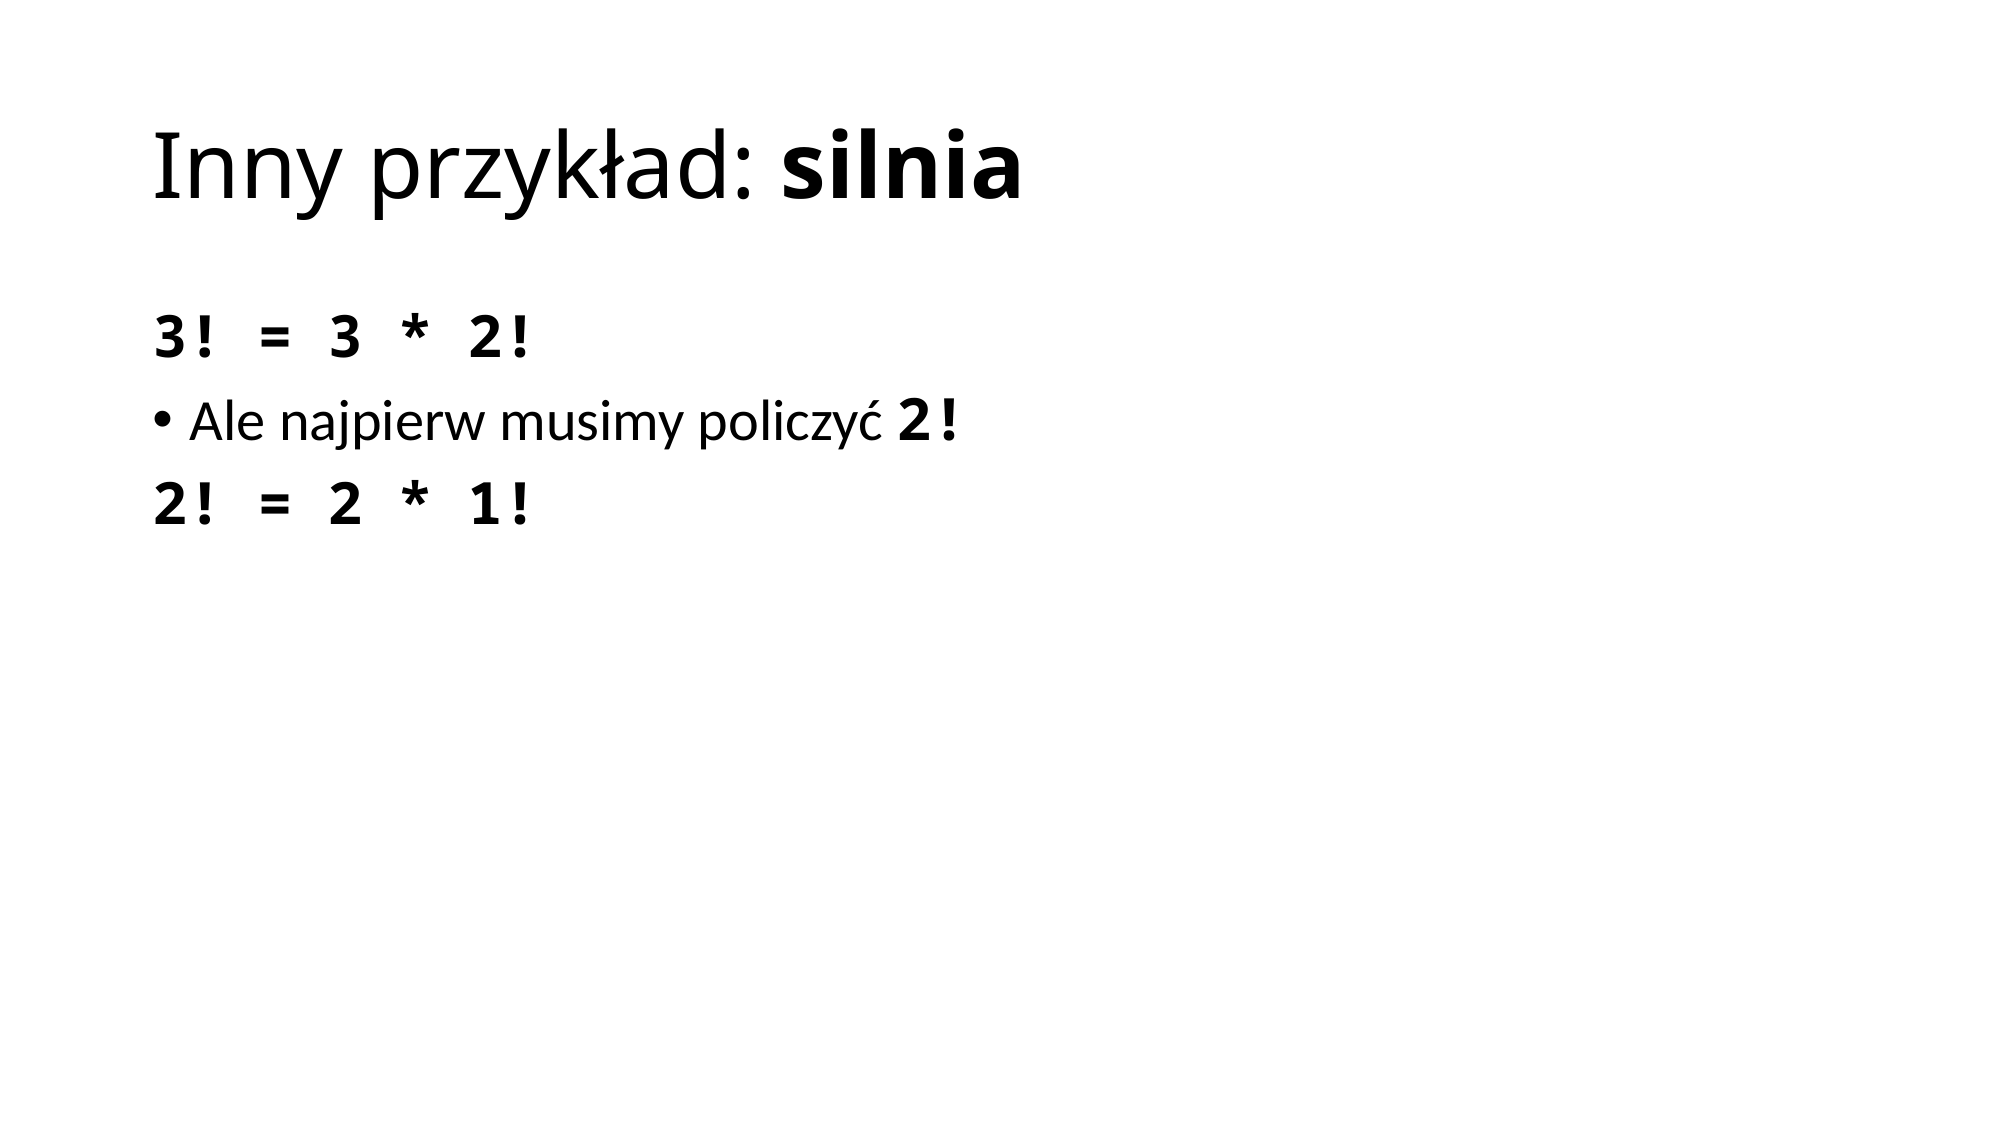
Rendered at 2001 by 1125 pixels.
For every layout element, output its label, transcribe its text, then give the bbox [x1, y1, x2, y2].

title Inny przykład: silnia [137, 59, 1863, 278]
list 3! = 3 * 2! Ale najpierw musimy policzyć 2! 2! = 2 * 1! [137, 299, 1863, 1014]
